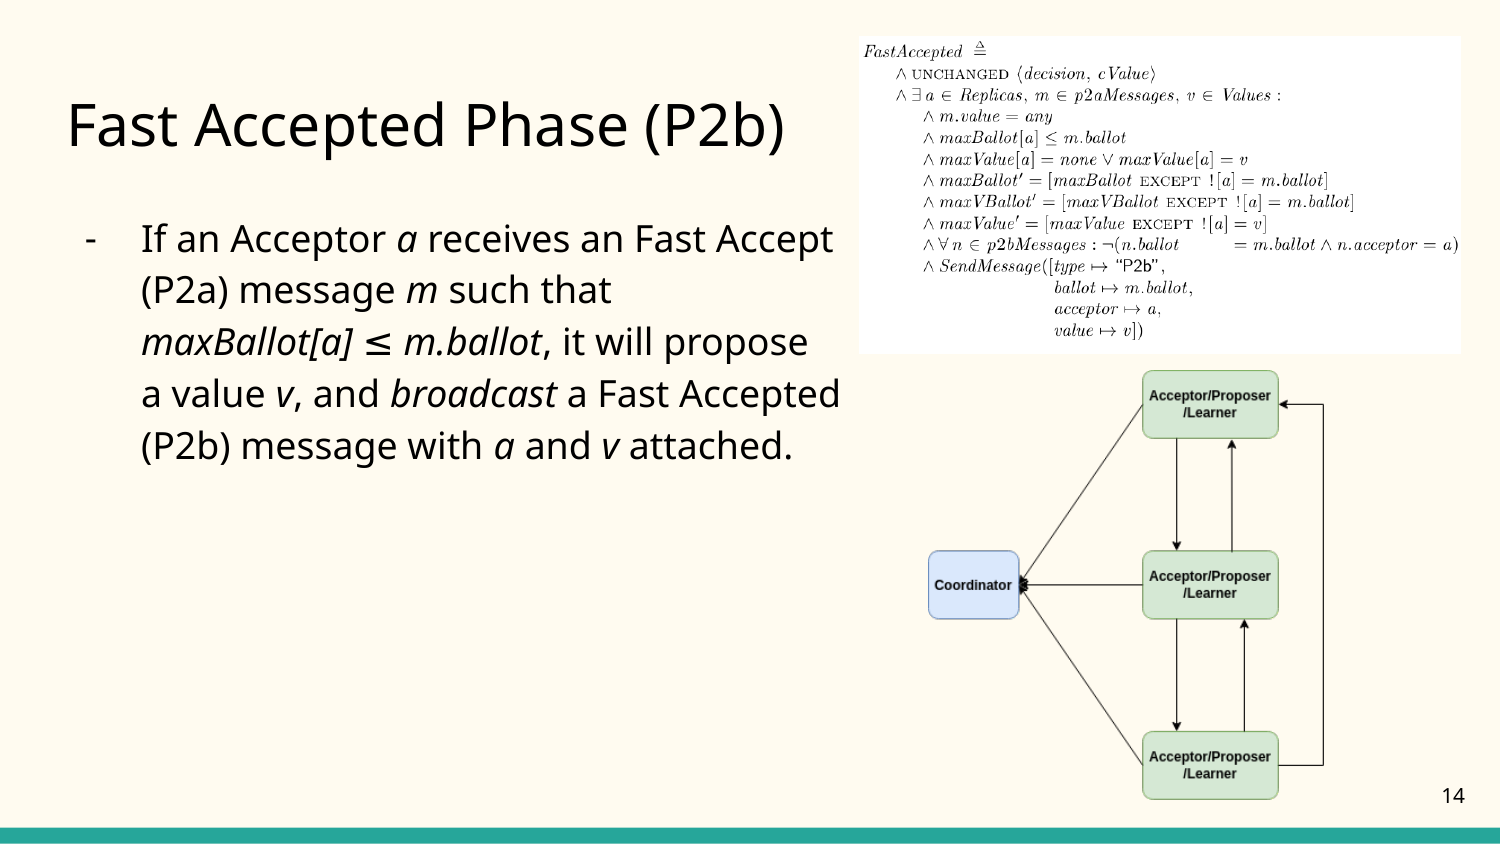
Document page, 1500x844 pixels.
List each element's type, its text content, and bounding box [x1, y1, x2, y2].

title Fast Accepted Phase (P2b) [51, 72, 859, 174]
slide_number <number> [1389, 764, 1480, 830]
picture [928, 370, 1333, 801]
picture [859, 36, 1461, 354]
list If an Acceptor a receives an Fast Accept (P2a) message m such that maxBallot[a] ≤ m.ballot, it will propose a value v, and broadcast a Fast Accepted (P2b) message with a and v attached. [51, 192, 1449, 751]
